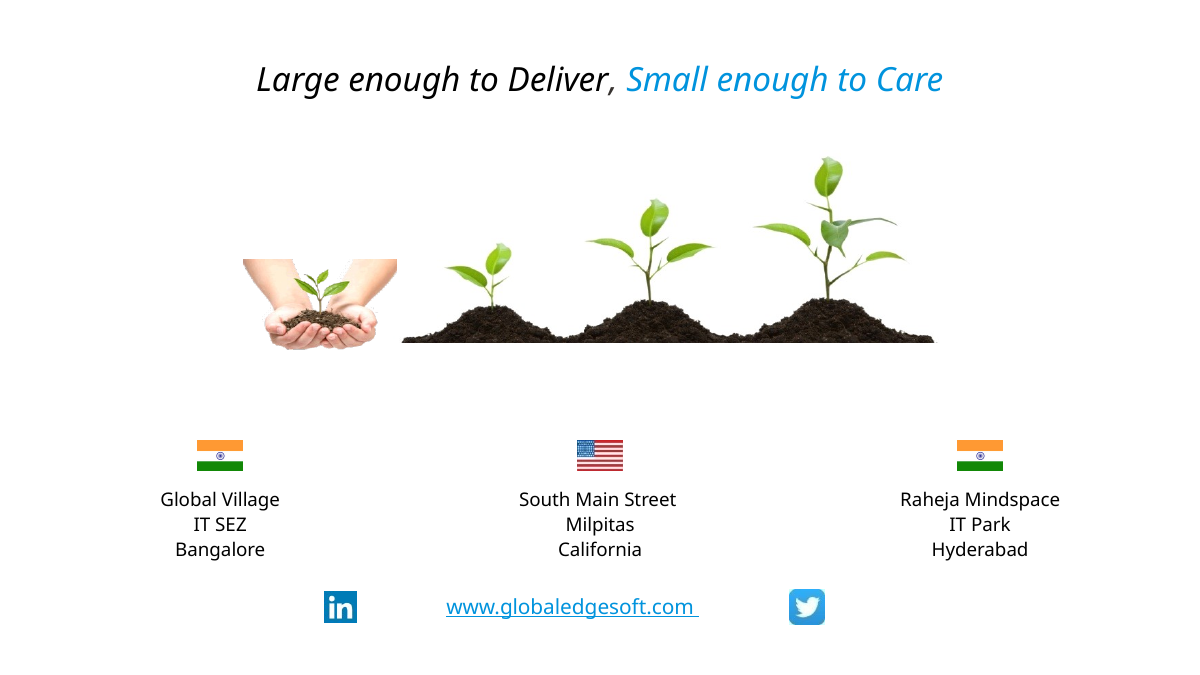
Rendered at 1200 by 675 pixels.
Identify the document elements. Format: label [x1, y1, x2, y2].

picture [329, 596, 334, 619]
picture [789, 589, 825, 625]
picture [197, 440, 243, 471]
picture [337, 603, 353, 619]
picture [577, 440, 623, 471]
picture [243, 117, 957, 350]
picture [957, 440, 1003, 471]
